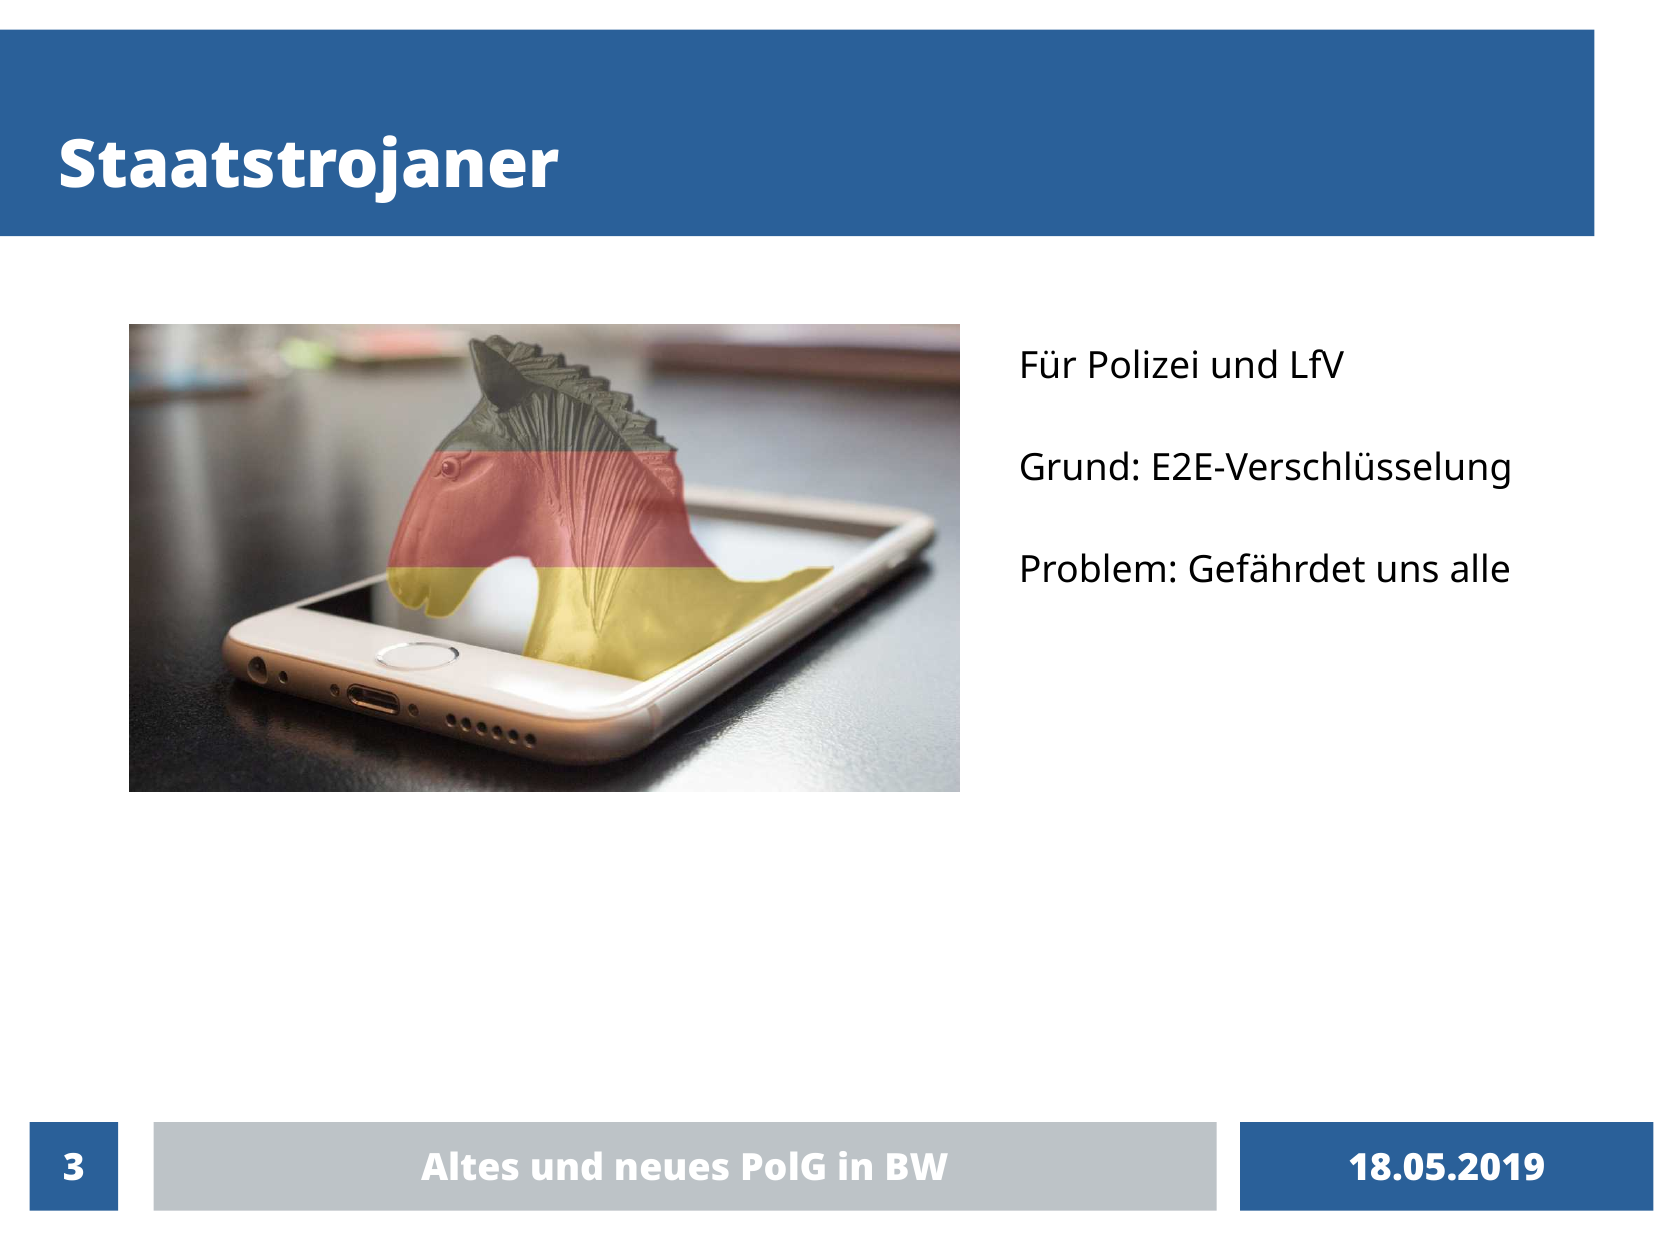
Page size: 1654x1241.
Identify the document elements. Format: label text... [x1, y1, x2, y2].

text_box Für Polizei und LfV Grund: E2E-Verschlüsselung Problem: Gefährdet uns alle [1003, 330, 1630, 694]
title Staatstrojaner [59, 59, 1595, 207]
picture [129, 324, 960, 792]
